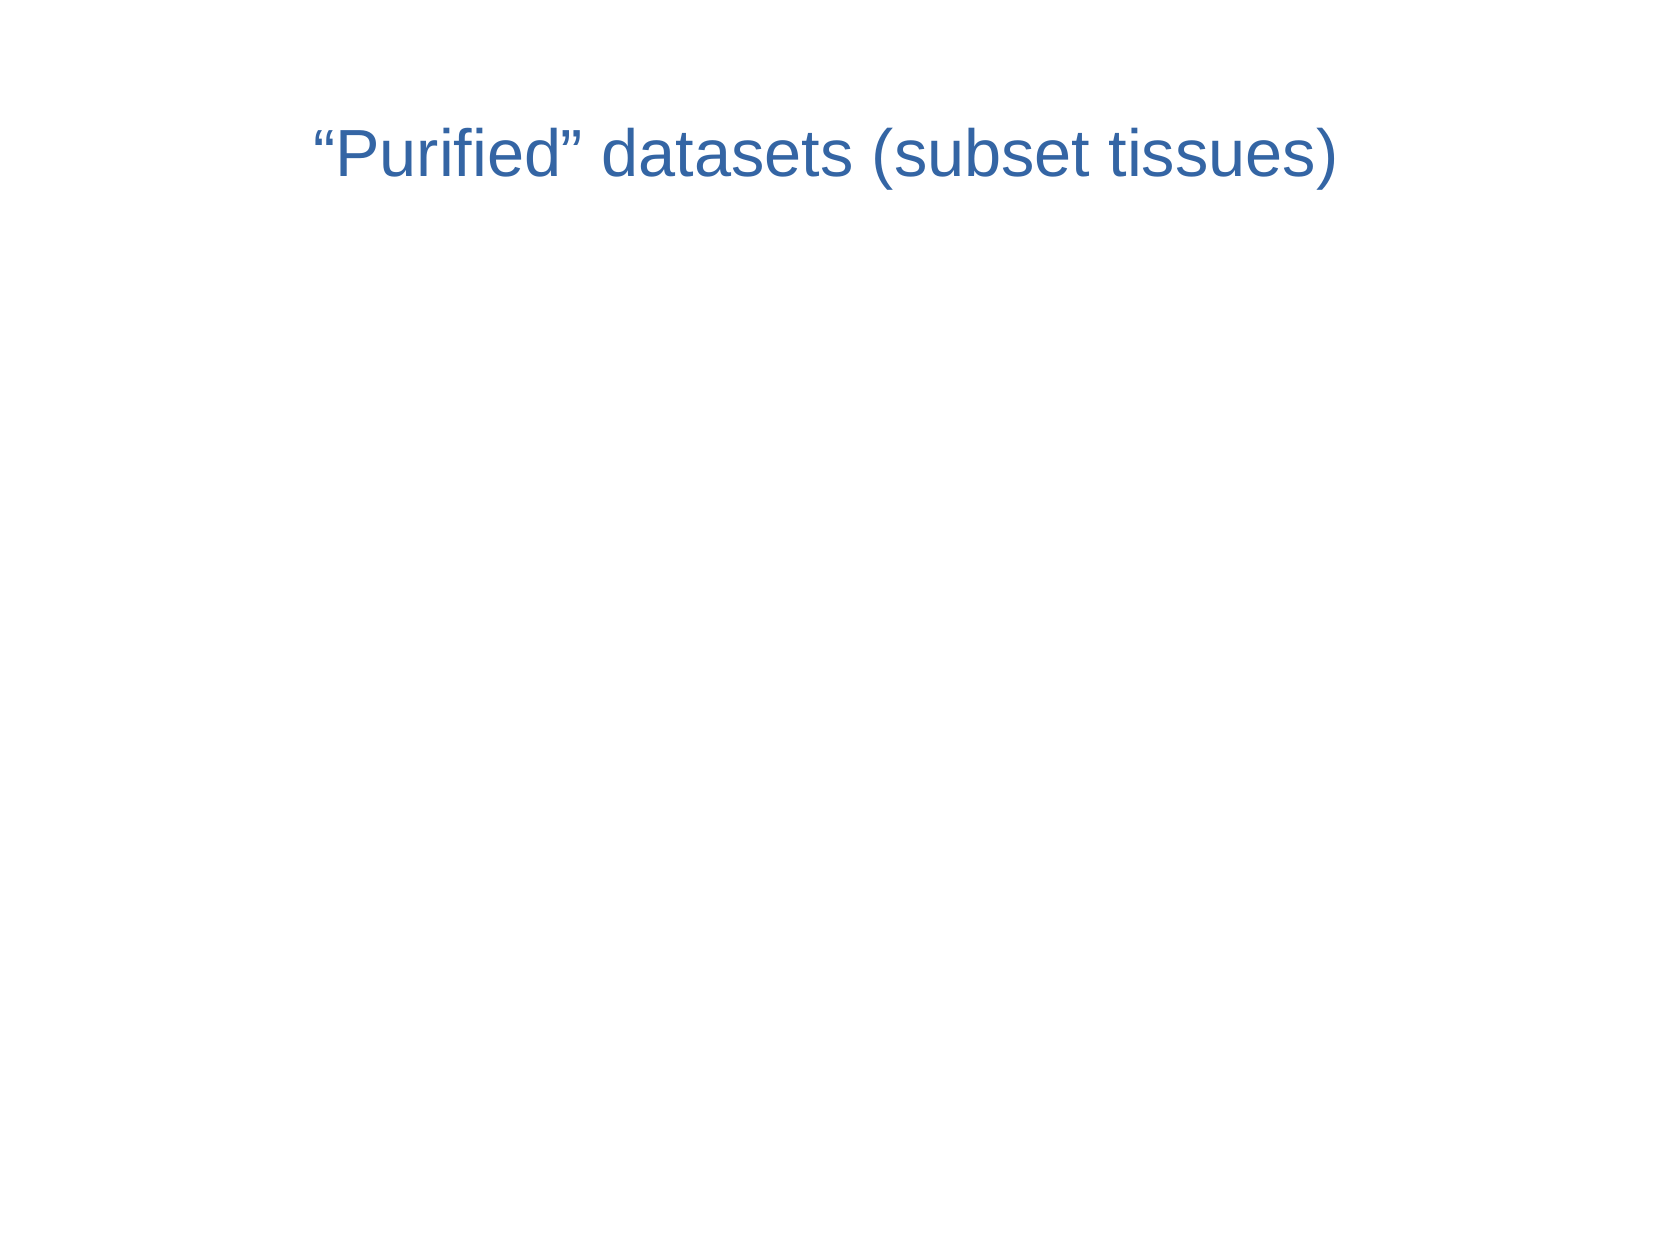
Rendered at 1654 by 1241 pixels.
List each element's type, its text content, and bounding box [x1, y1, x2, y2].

title “Purified” datasets (subset tissues) [82, 49, 1571, 257]
